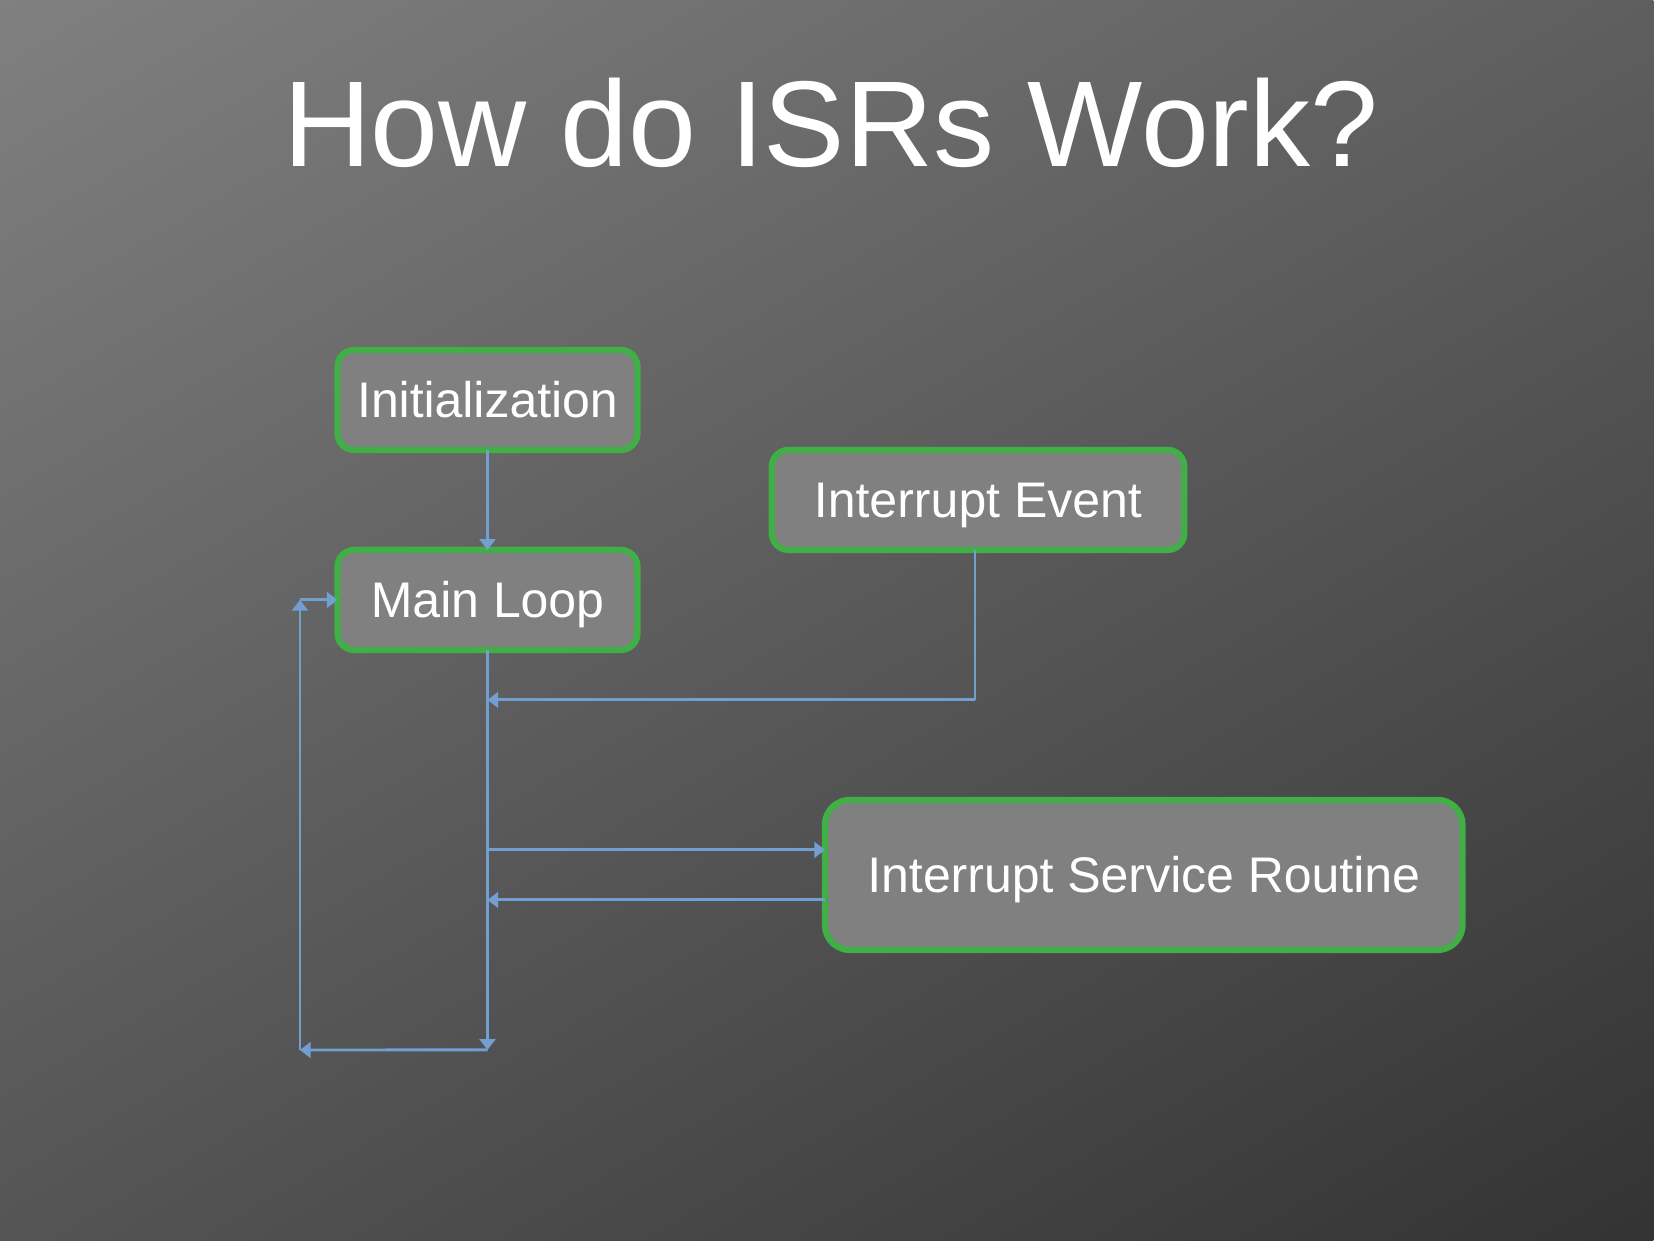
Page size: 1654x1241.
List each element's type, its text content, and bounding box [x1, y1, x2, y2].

text_box Initialization [337, 349, 638, 451]
text_box Main Loop [337, 549, 638, 650]
title How do ISRs Work? [86, 32, 1576, 215]
text_box Interrupt Service Routine [824, 799, 1463, 950]
text_box Interrupt Event [771, 449, 1185, 550]
